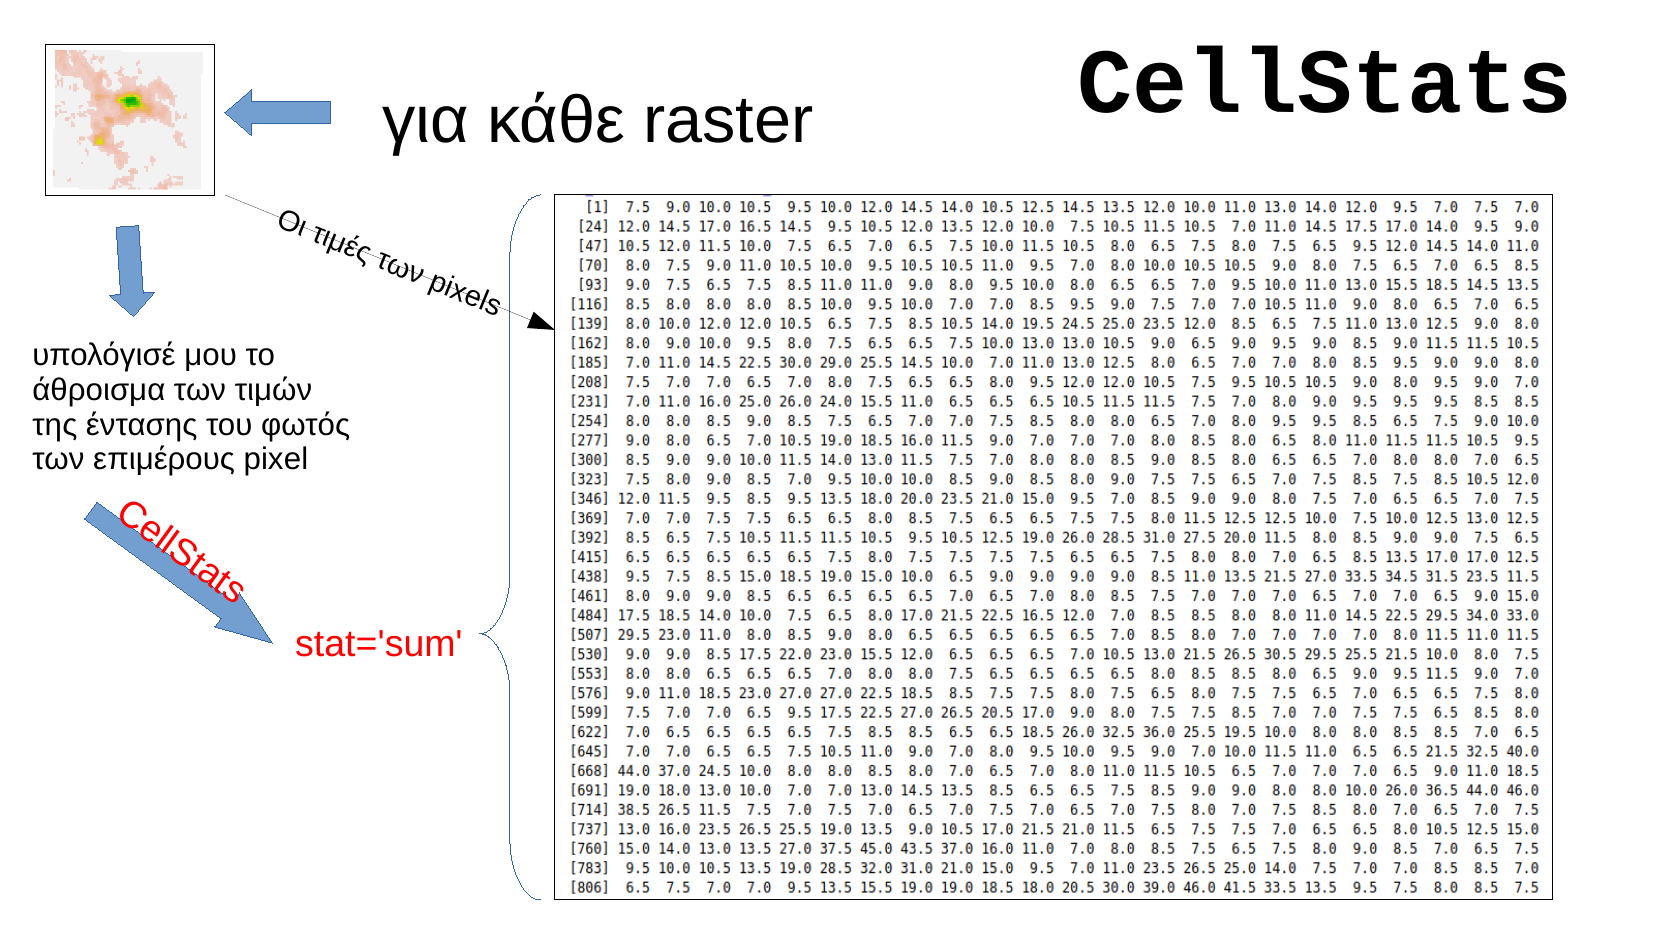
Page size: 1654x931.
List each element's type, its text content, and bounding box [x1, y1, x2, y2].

text_box για κάθε raster [367, 74, 870, 180]
text_box [109, 225, 155, 317]
picture [554, 194, 1553, 900]
text_box stat='sum' [269, 614, 489, 672]
text_box CellStats [84, 502, 273, 644]
text_box υπολόγισέ μου το άθροισμα των τιμών της έντασης του φωτός των επιμέρους pixel [17, 329, 375, 495]
text_box [224, 89, 331, 136]
picture [45, 44, 215, 196]
title CellStats [989, 29, 1635, 141]
